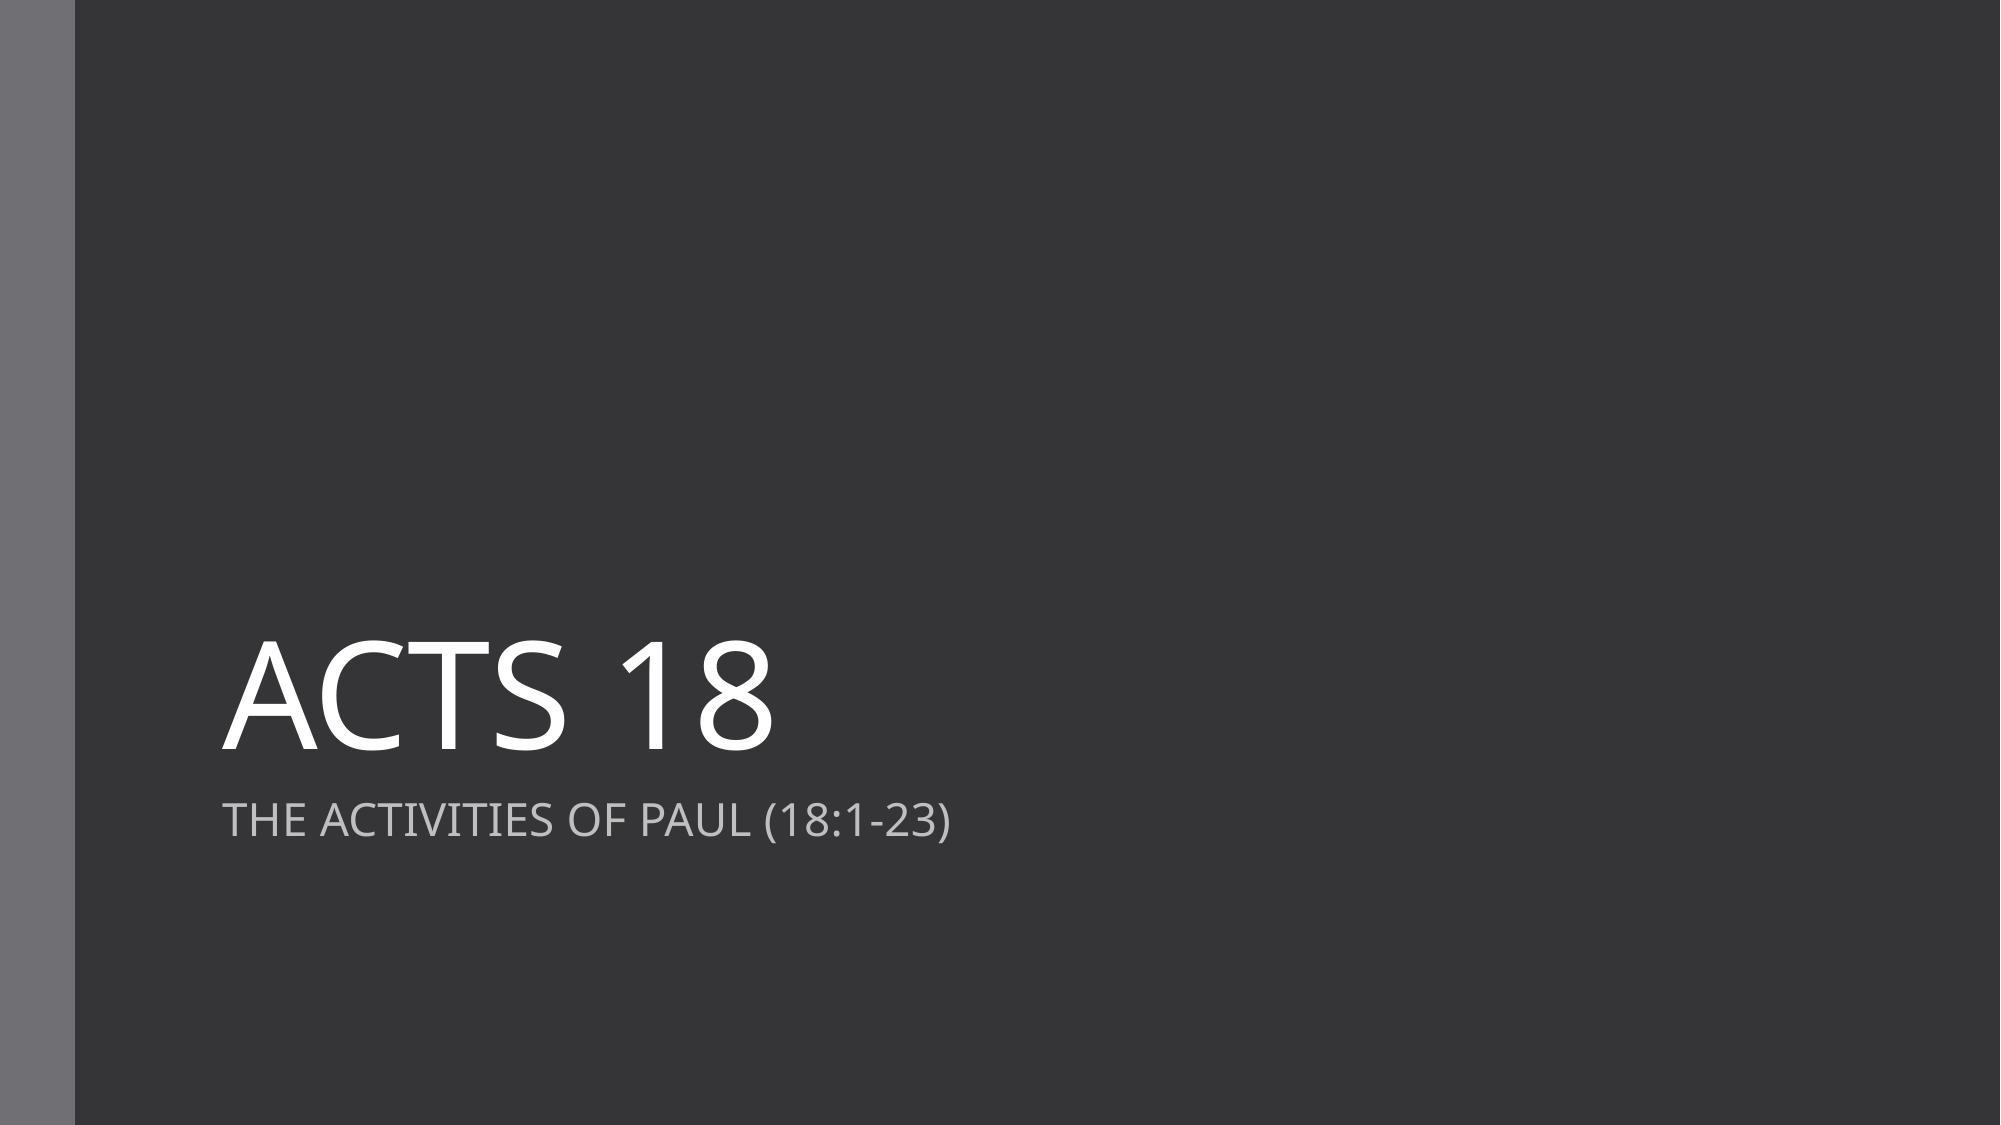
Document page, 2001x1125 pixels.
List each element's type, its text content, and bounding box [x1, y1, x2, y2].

title ACTS 18 [206, 124, 1752, 787]
subtitle THE ACTIVITIES OF PAUL (18:1-23) [206, 787, 1752, 1066]
